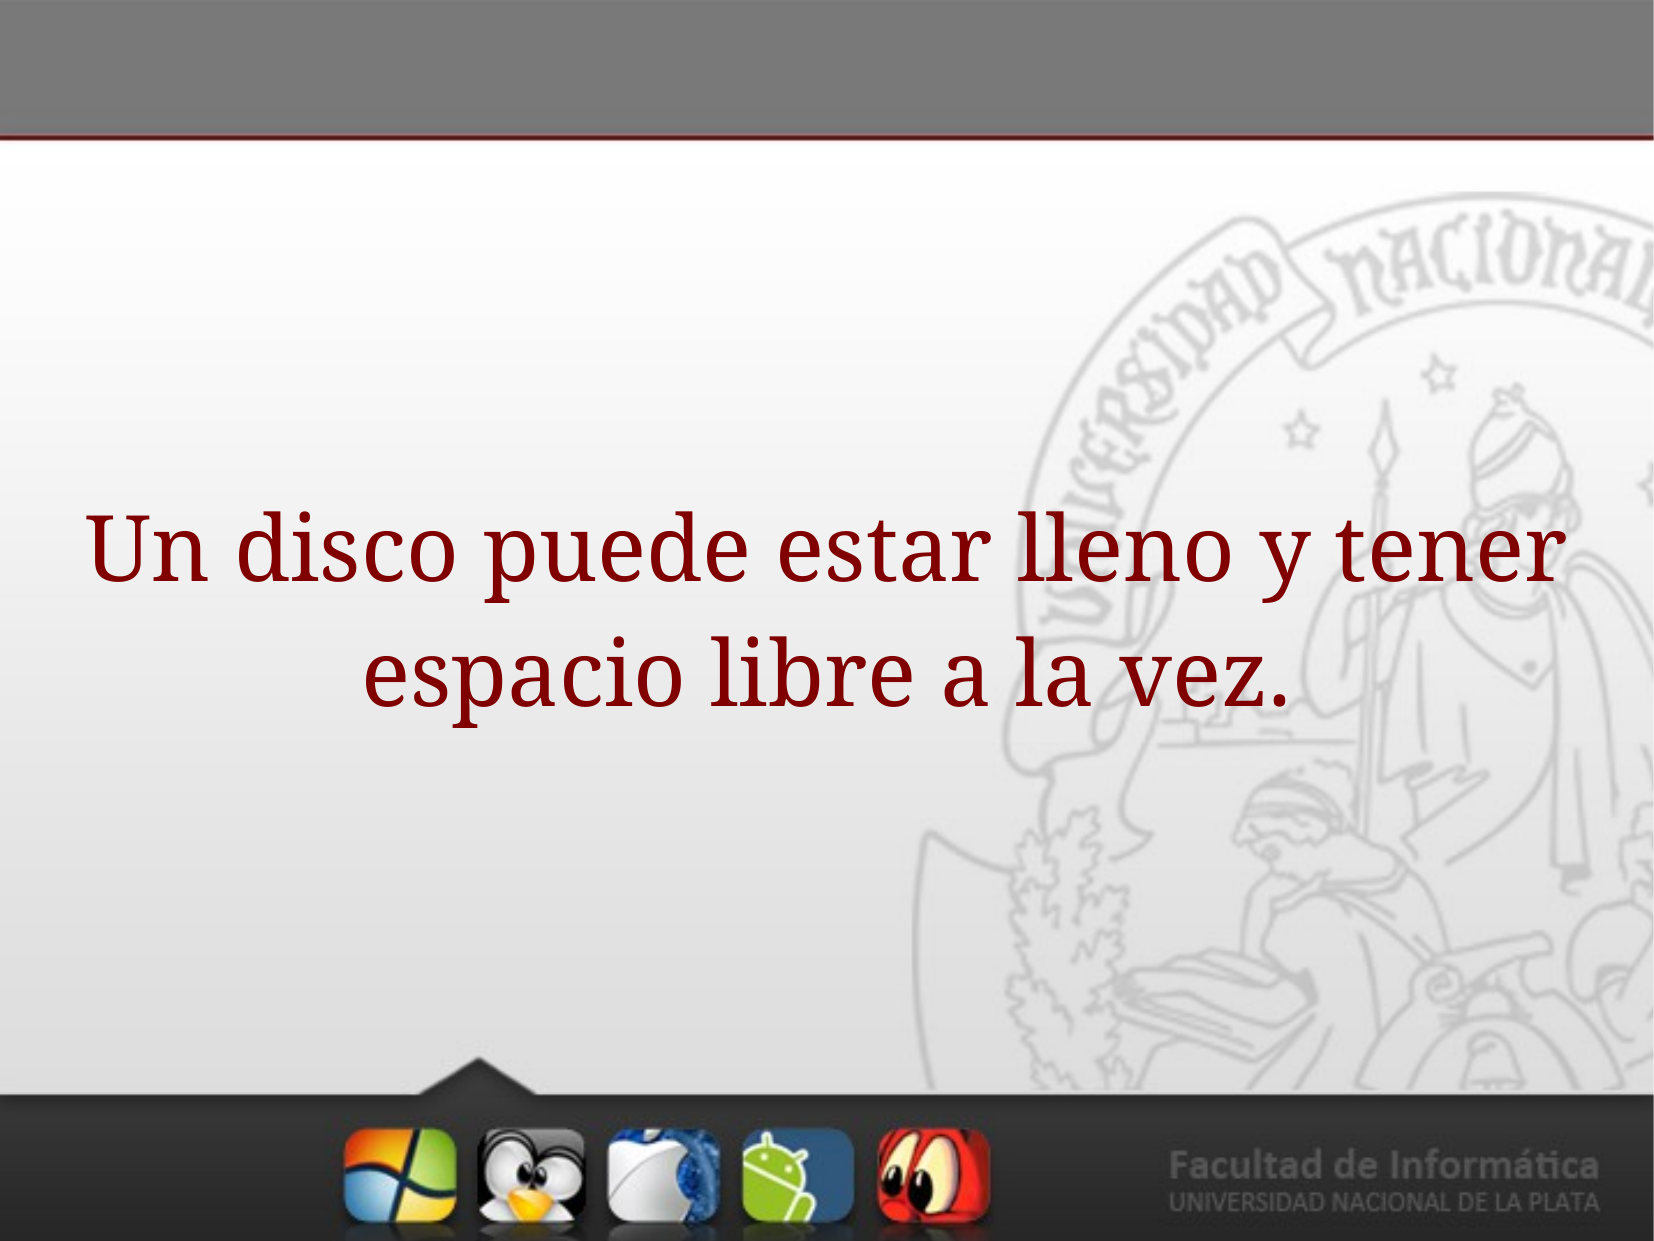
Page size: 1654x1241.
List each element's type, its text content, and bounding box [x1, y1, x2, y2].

subtitle Un disco puede estar lleno y tener espacio libre a la vez. [82, 153, 1571, 1063]
picture [0, 0, 1654, 1241]
